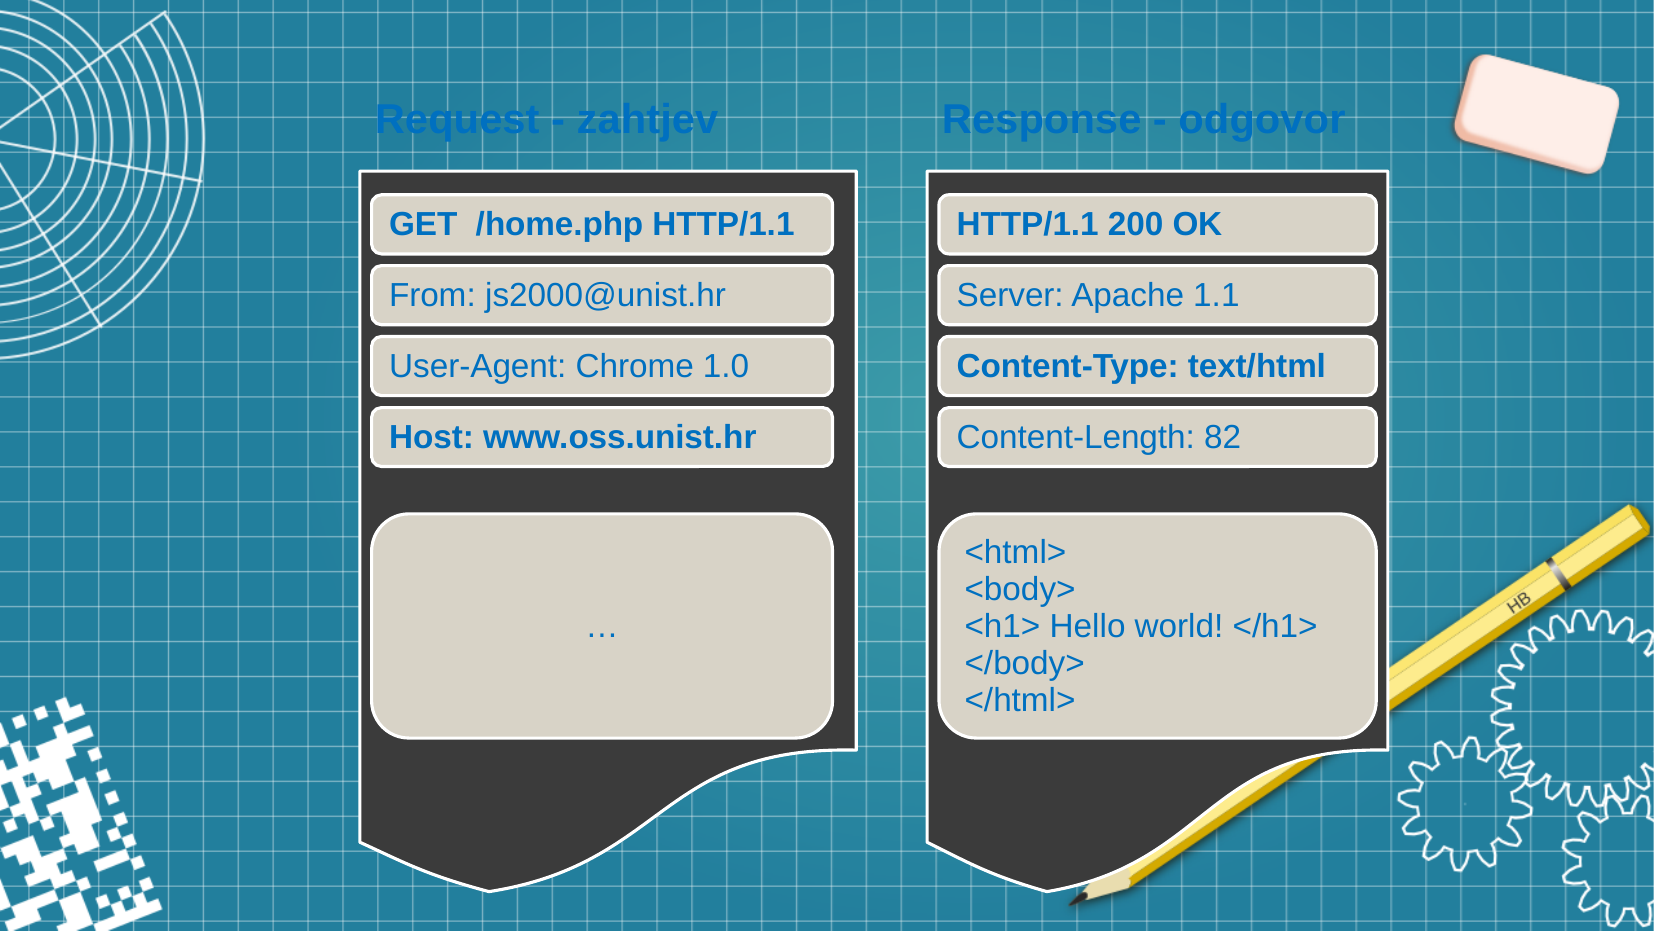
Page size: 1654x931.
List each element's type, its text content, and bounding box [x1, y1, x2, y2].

text_box User-Agent: Chrome 1.0 [371, 336, 833, 396]
text_box Content-Type: text/html [938, 336, 1377, 396]
text_box Response - odgovor [927, 88, 1388, 155]
text_box Request - zahtjev [359, 88, 786, 155]
text_box Content-Length: 82 [938, 407, 1377, 467]
text_box … [371, 513, 833, 739]
text_box From: js2000@unist.hr [371, 265, 833, 325]
text_box [927, 171, 1388, 892]
text_box <html> <body> <h1> Hello world! </h1> </body> </html> [938, 513, 1377, 739]
text_box HTTP/1.1 200 OK [938, 194, 1377, 254]
text_box Host: www.oss.unist.hr [371, 407, 833, 467]
text_box Server: Apache 1.1 [938, 265, 1377, 325]
text_box [359, 171, 857, 892]
text_box GET /home.php HTTP/1.1 [371, 194, 833, 254]
picture [0, 0, 1654, 931]
